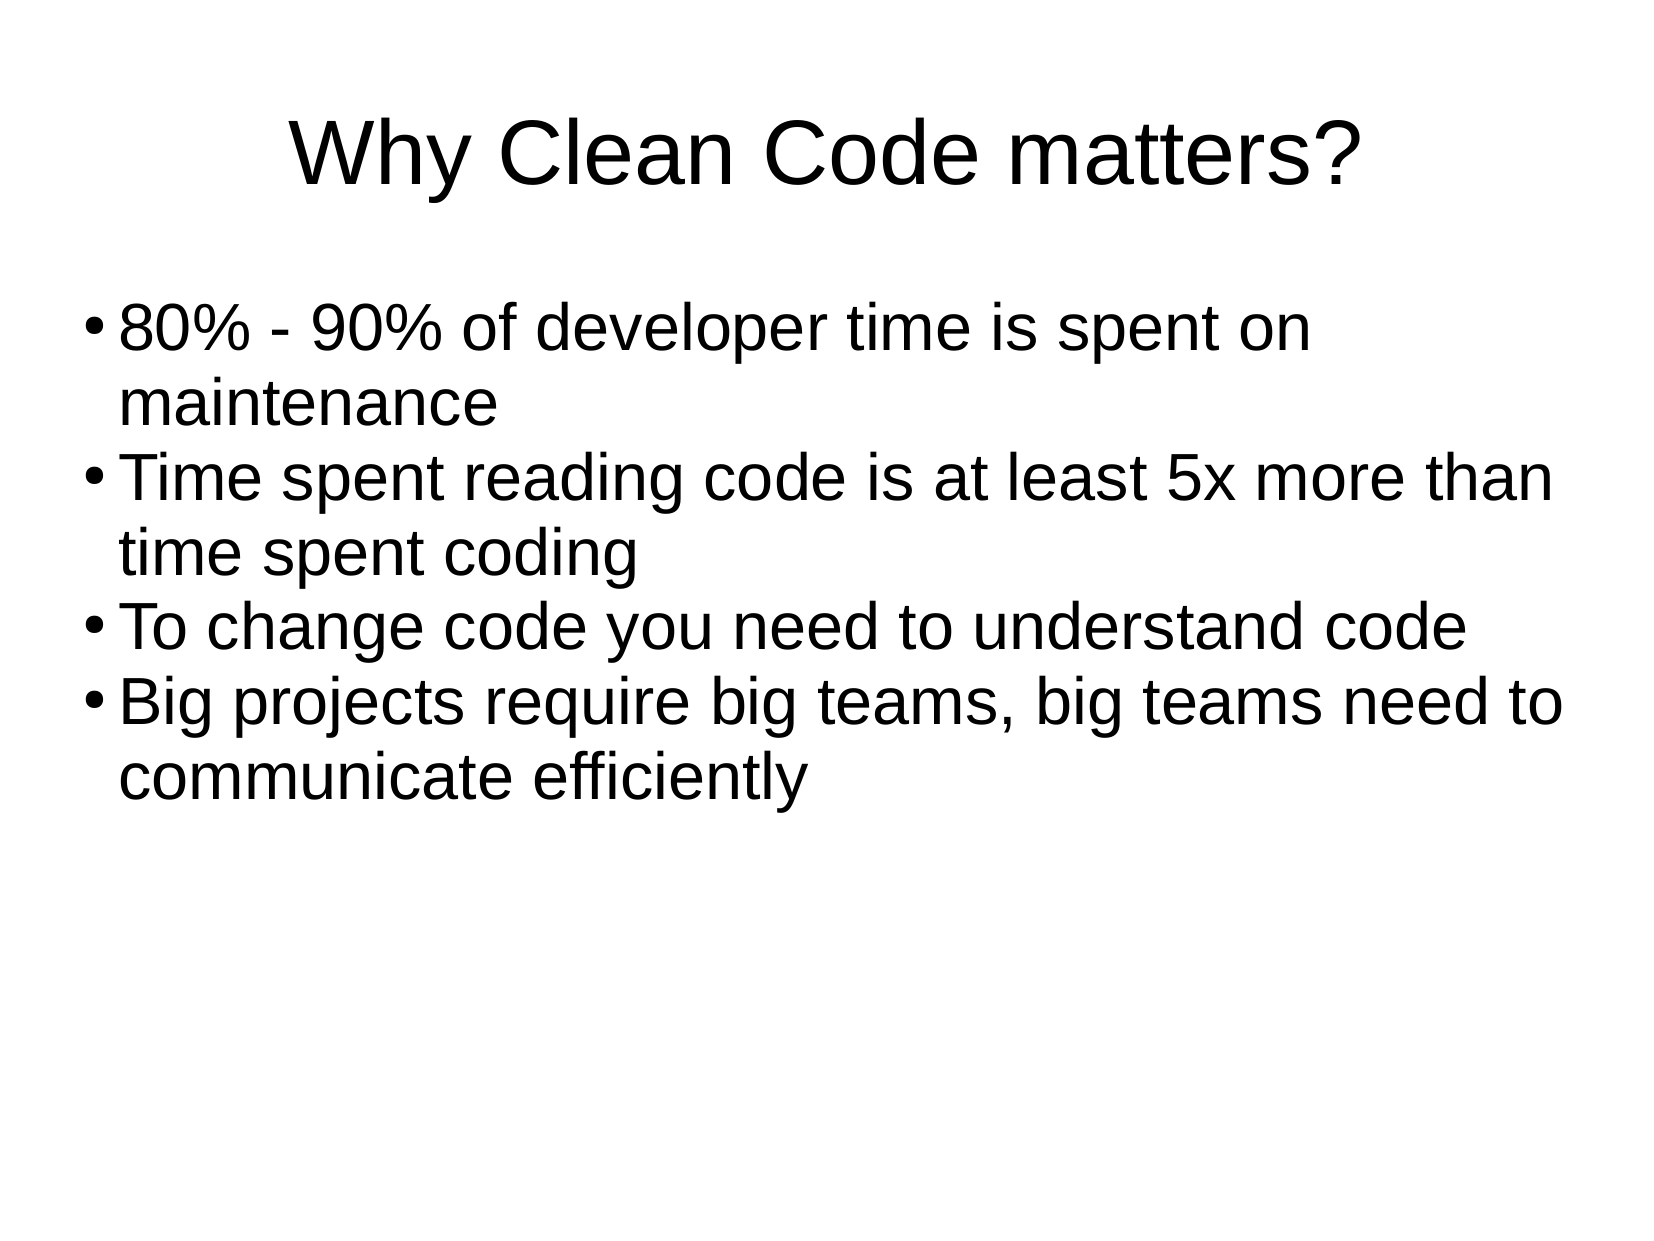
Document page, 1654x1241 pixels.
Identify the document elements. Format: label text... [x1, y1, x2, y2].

title Why Clean Code matters? [82, 49, 1571, 257]
subtitle 80% - 90% of developer time is spent on maintenance Time spent reading code is at least 5x more than time spent coding To change code you need to understand code Big projects require big teams, big teams need to communicate efficiently [82, 290, 1571, 1010]
